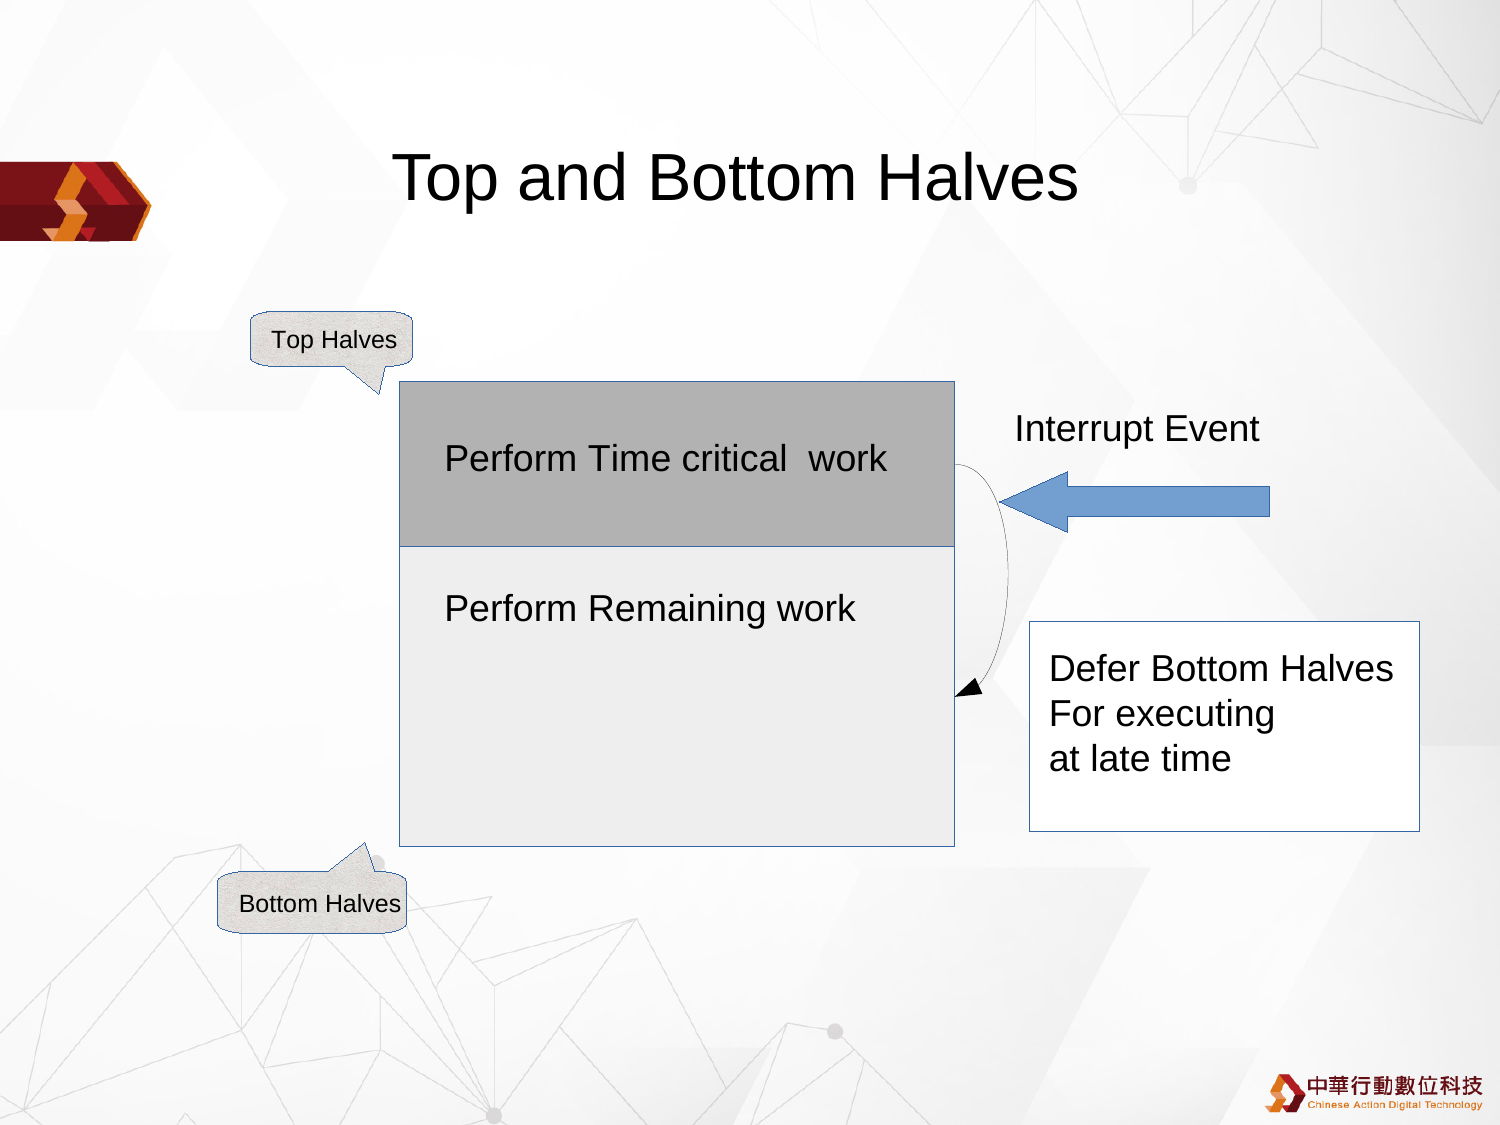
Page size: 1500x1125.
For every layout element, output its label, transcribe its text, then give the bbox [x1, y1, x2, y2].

text_box Defer Bottom Halves For executing at late time [1033, 636, 1420, 787]
text_box Top Halves [250, 311, 413, 395]
text_box Interrupt Event [999, 396, 1275, 487]
text_box Perform Time critical work [429, 426, 925, 532]
text_box [399, 381, 955, 847]
picture [0, 0, 1500, 1125]
text_box [1029, 621, 1420, 832]
title Top and Bottom Halves [106, 101, 1366, 254]
text_box Bottom Halves [217, 842, 407, 934]
text_box Perform Remaining work [429, 576, 925, 682]
text_box [999, 471, 1270, 533]
